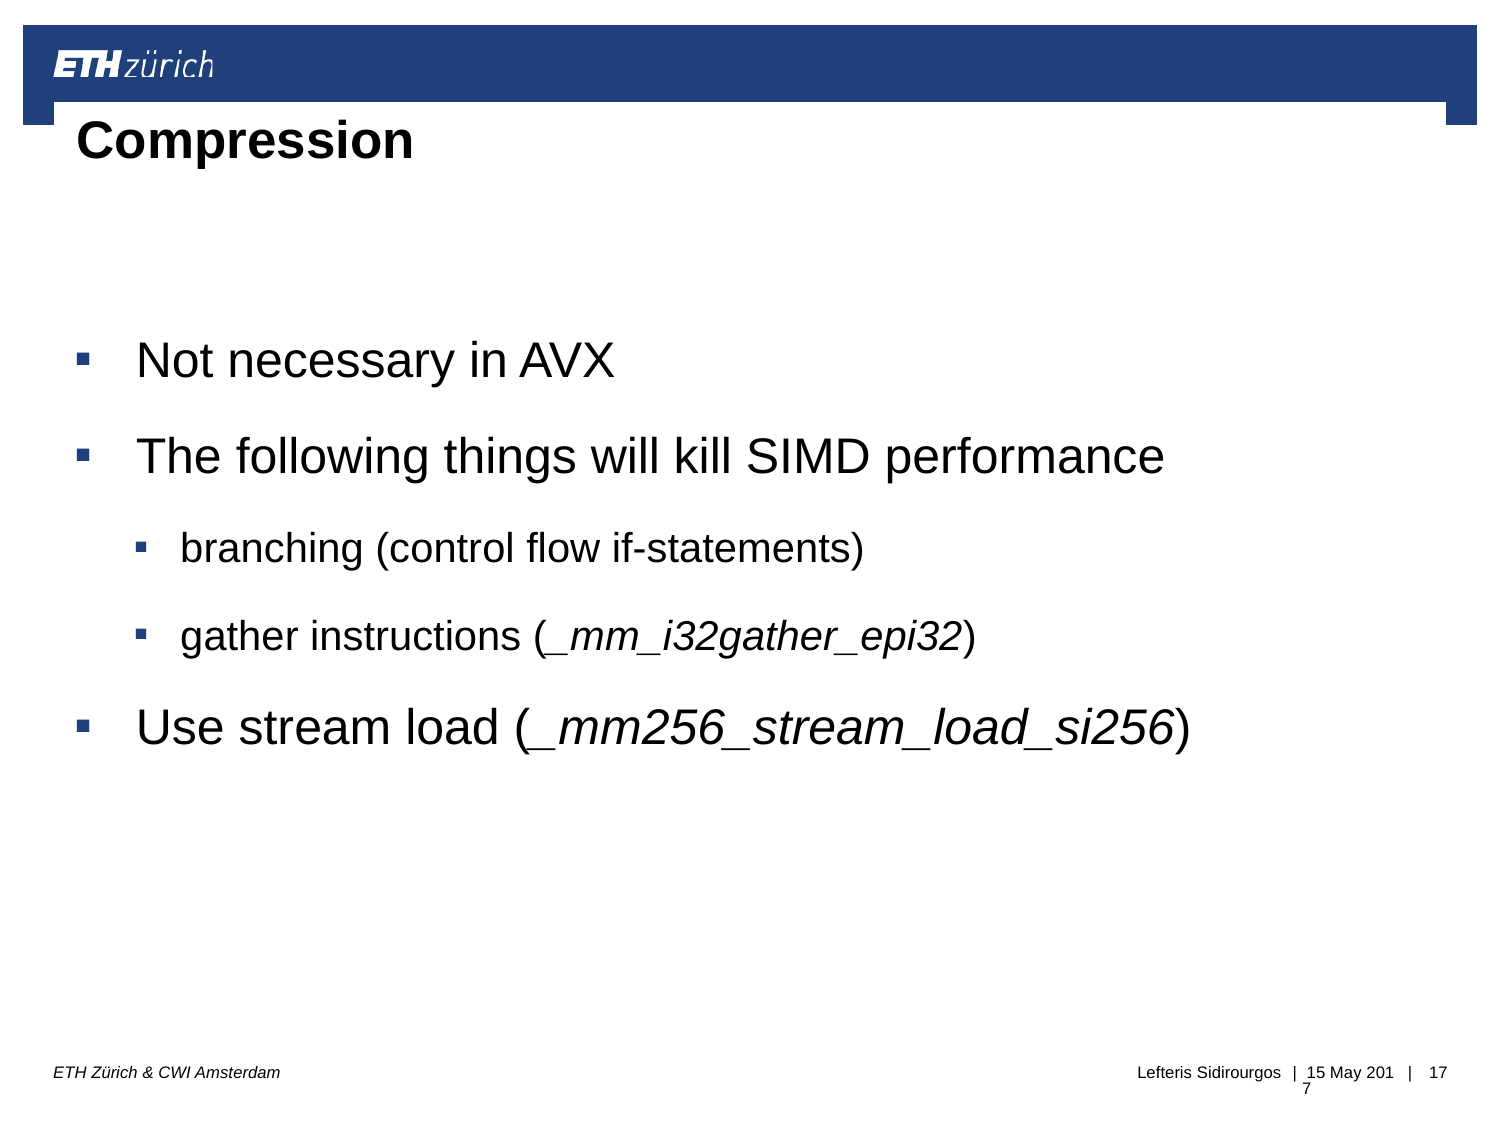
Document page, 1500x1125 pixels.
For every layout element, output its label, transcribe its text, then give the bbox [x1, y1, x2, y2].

list Not necessary in AVX The following things will kill SIMD performance branching (control flow if-statements) gather instructions (_mm_i32gather_epi32) Use stream load (_mm256_stream_load_si256) [53, 331, 1447, 1023]
title Compression [53, 101, 1447, 262]
